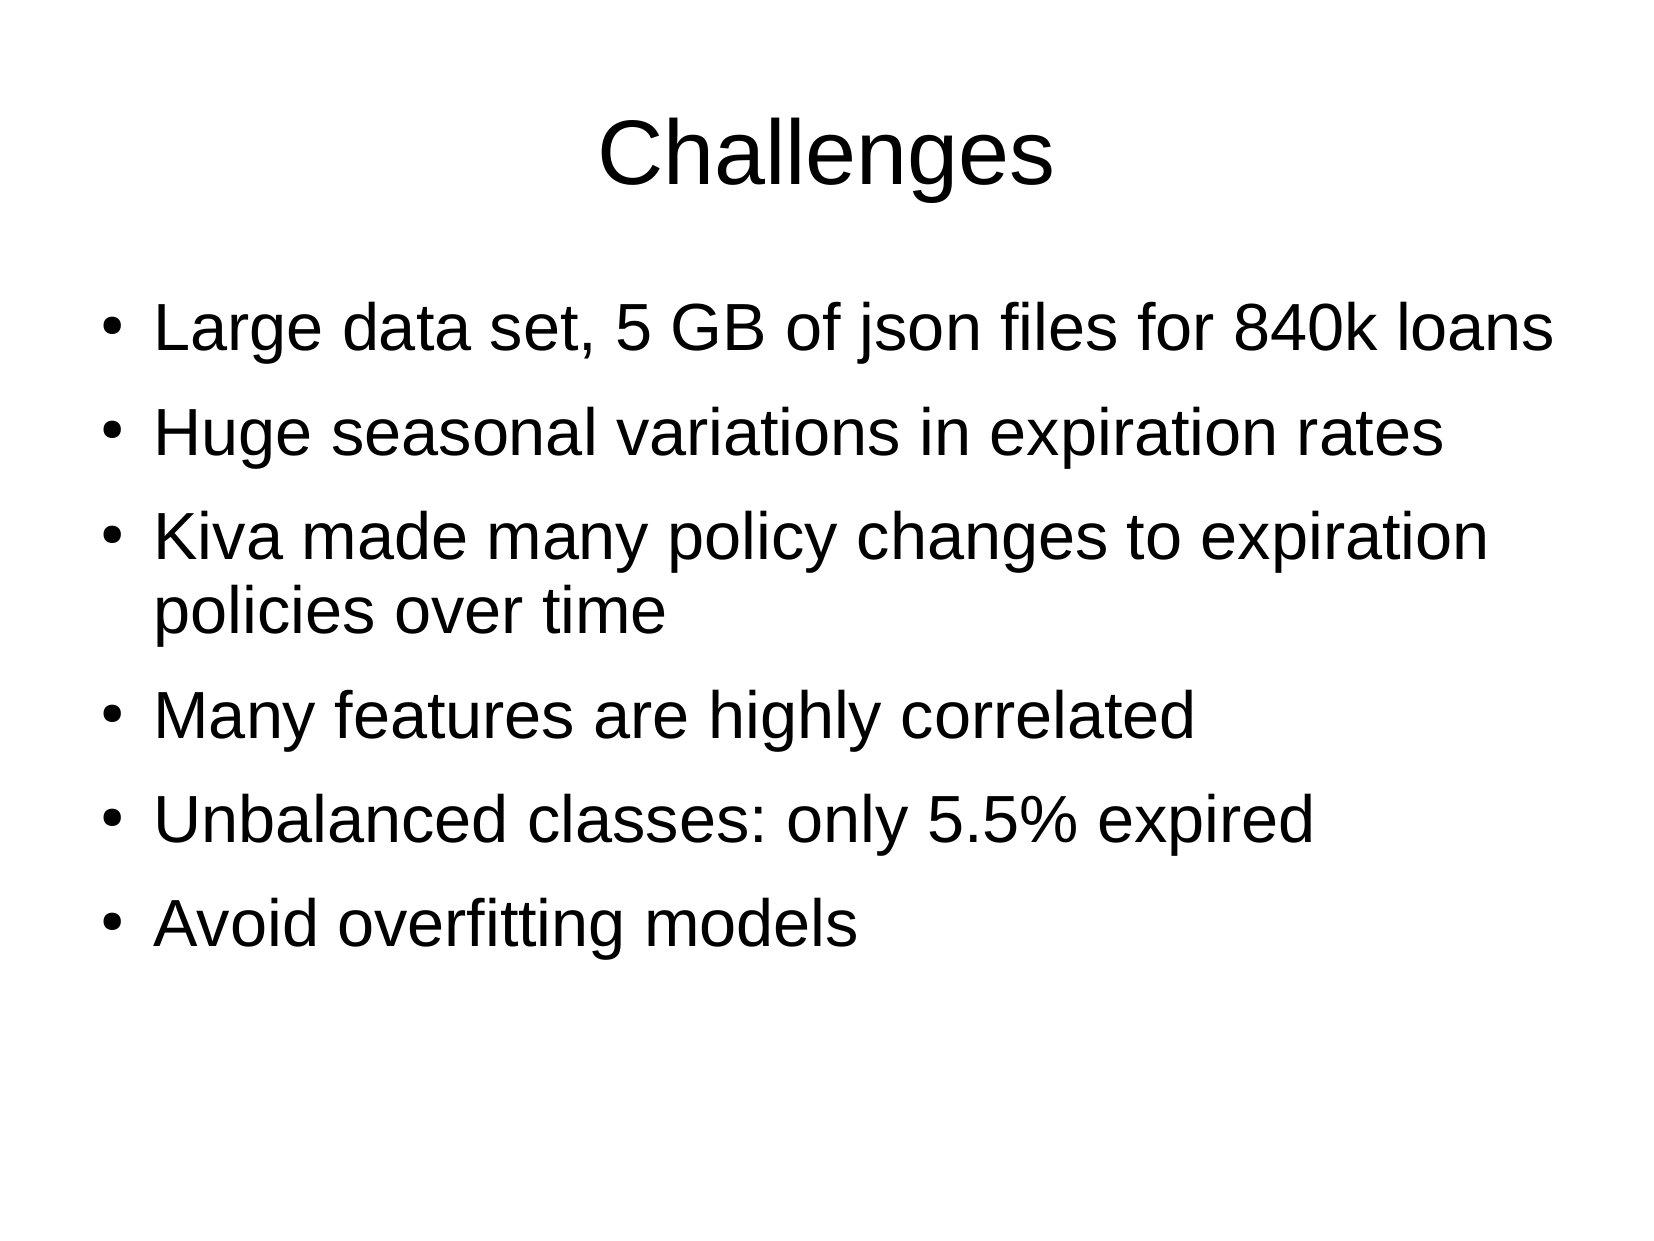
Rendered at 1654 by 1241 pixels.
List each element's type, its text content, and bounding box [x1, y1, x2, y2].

list Large data set, 5 GB of json files for 840k loans Huge seasonal variations in expiration rates Kiva made many policy changes to expiration policies over time Many features are highly correlated Unbalanced classes: only 5.5% expired Avoid overfitting models [82, 290, 1571, 1010]
title Challenges [82, 49, 1571, 257]
